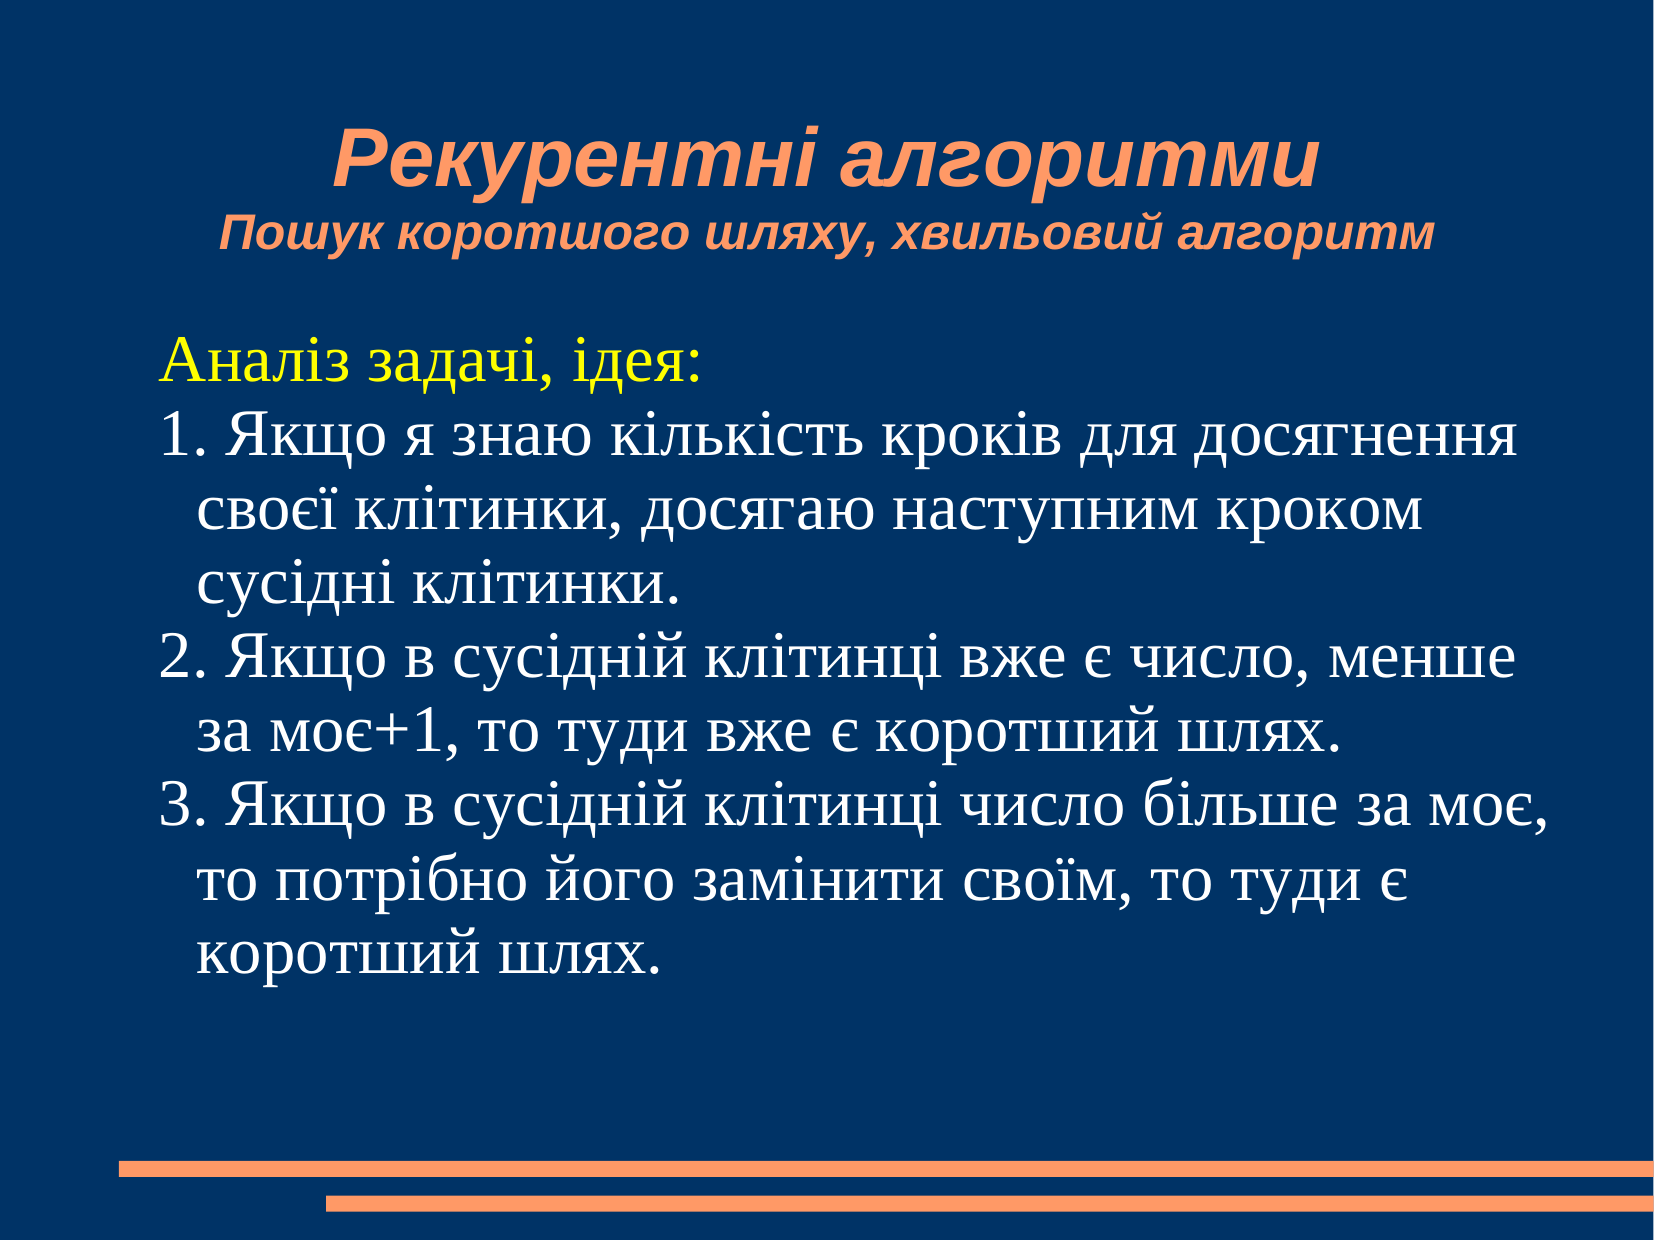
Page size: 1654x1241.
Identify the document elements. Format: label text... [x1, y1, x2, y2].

list Аналіз задачі, ідея: 1. Якщо я знаю кількість кроків для досягнення своєї клітинки, досягаю наступним кроком сусідні клітинки. 2. Якщо в сусідній клітинці вже є число, менше за моє+1, то туди вже є коротший шлях. 3. Якщо в сусідній клітинці число більше за моє, то потрібно його замінити своїм, то туди є коротший шлях. [121, 322, 1561, 1132]
title Рекурентні алгоритми Пошук коротшого шляху, хвильовий алгоритм [121, 46, 1534, 325]
